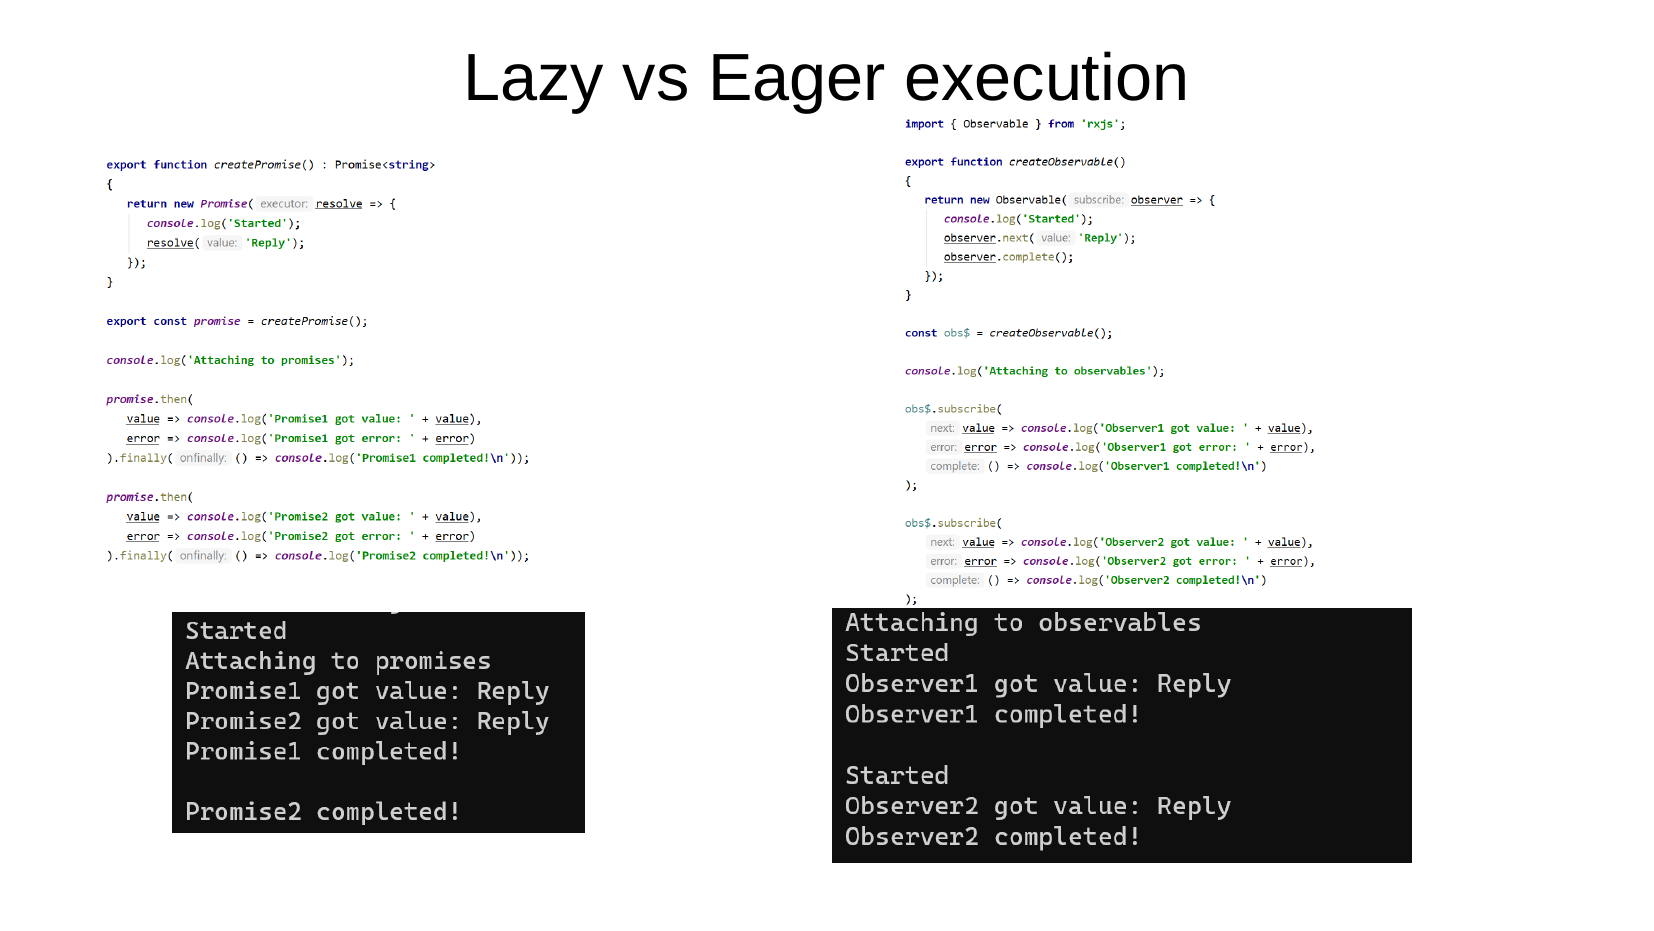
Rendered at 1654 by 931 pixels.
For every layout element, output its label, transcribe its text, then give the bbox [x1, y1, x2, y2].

title Lazy vs Eager execution [82, 37, 1571, 119]
picture [172, 612, 585, 833]
picture [95, 147, 556, 581]
picture [832, 110, 1412, 863]
